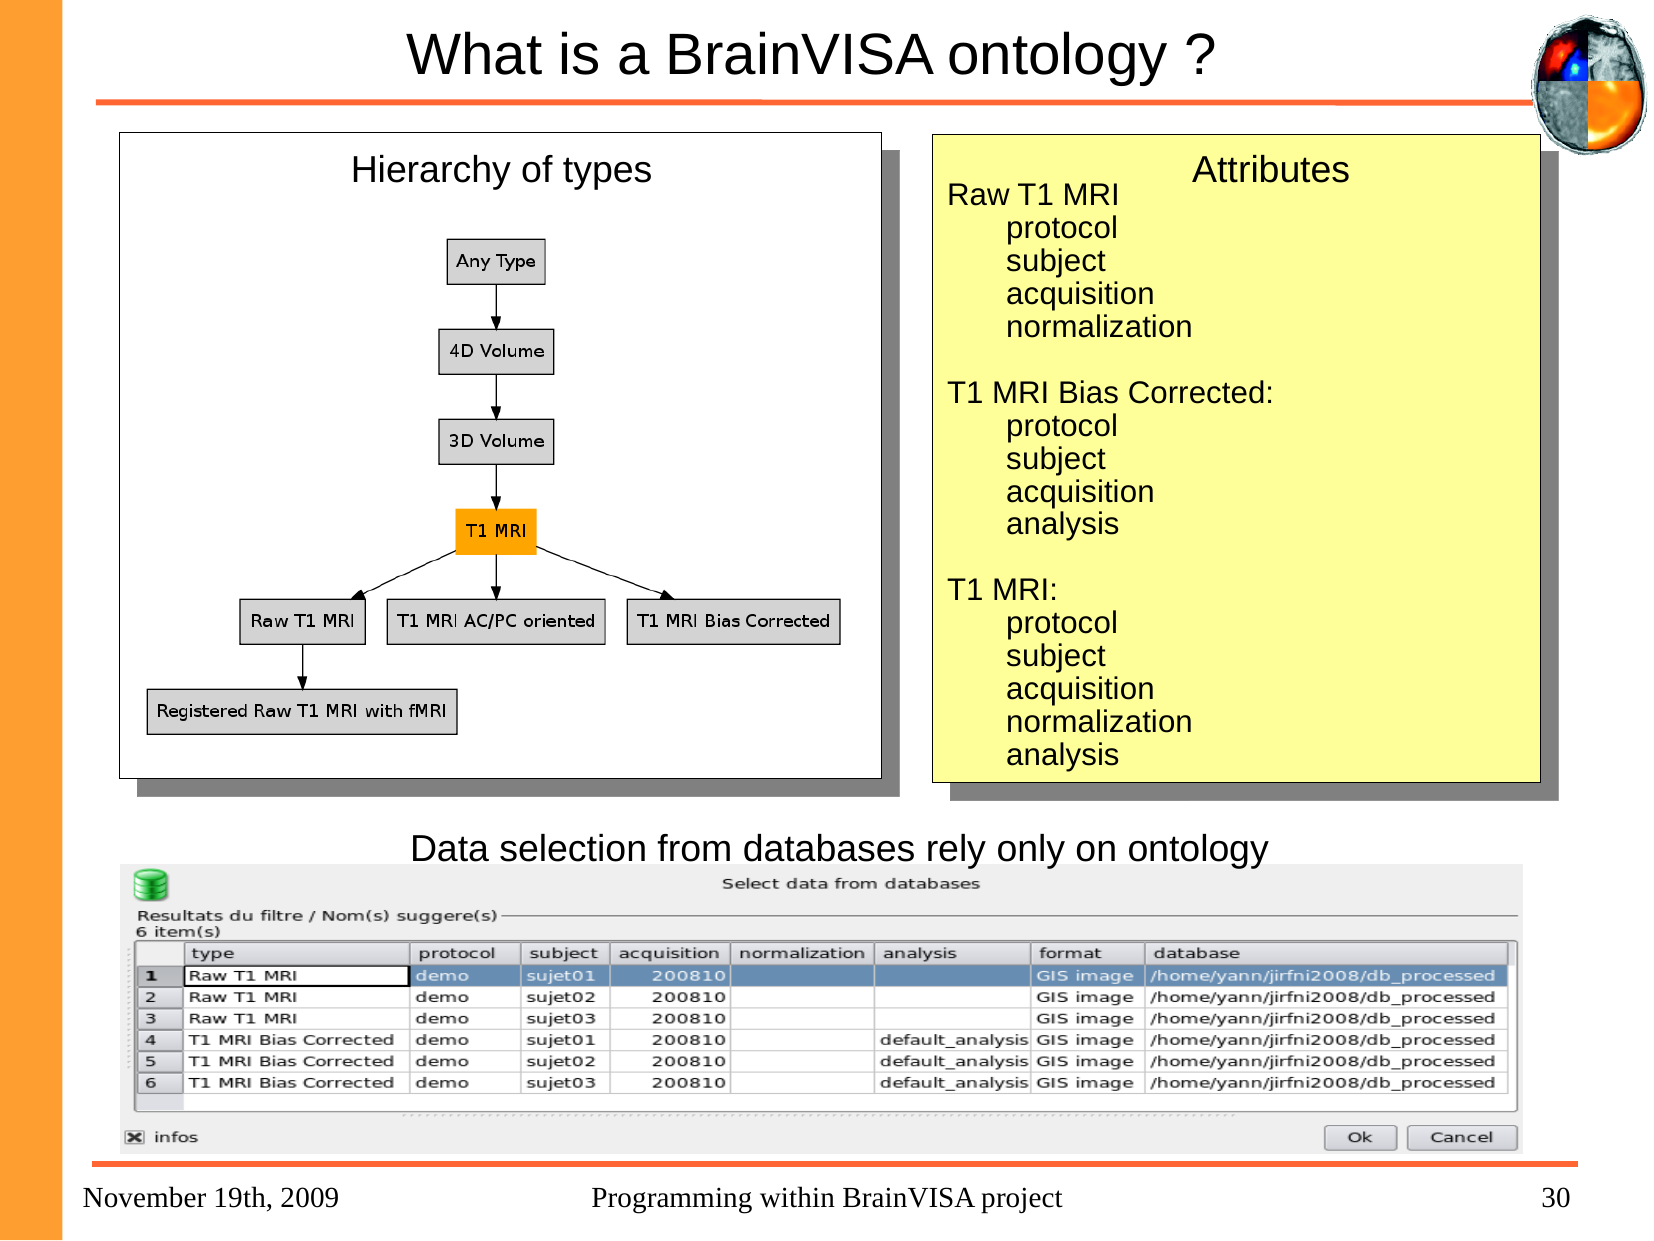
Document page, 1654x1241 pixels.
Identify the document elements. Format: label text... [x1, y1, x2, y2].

picture [1530, 14, 1649, 157]
title What is a BrainVISA ontology ? [88, 21, 1536, 87]
picture [142, 234, 844, 739]
text_box Hierarchy of types [336, 140, 668, 198]
picture [120, 864, 1523, 1154]
text_box Raw T1 MRI protocol subject acquisition normalization T1 MRI Bias Corrected: protocol subject acquisition analysis T1 MRI: protocol subject acquisition normalization analysis [932, 134, 1541, 783]
text_box Data selection from databases rely only on ontology [395, 819, 1285, 877]
text_box Attributes [1177, 140, 1372, 198]
text_box [119, 132, 882, 779]
